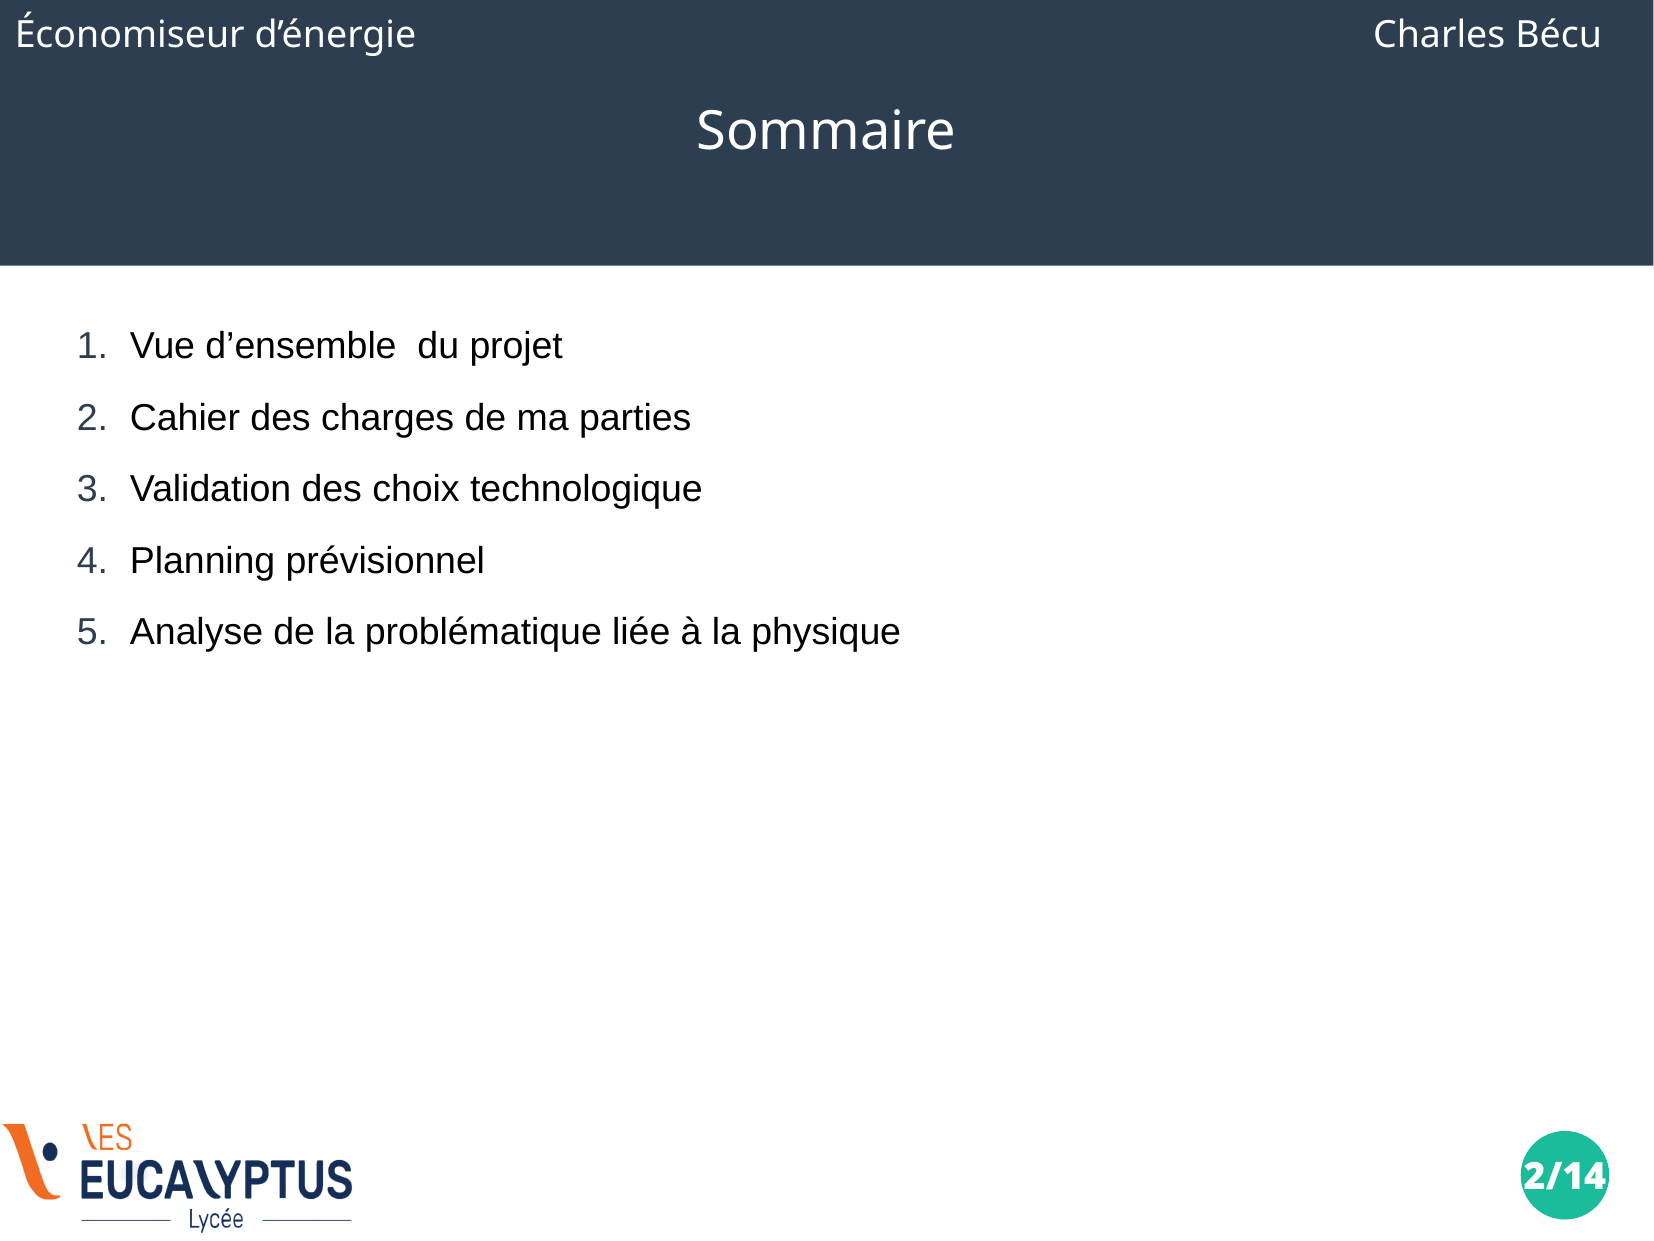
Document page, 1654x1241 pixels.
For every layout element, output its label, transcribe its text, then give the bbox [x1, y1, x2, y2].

text_box Sommaire [58, 49, 1595, 207]
picture [0, 1121, 355, 1236]
text_box Économiseur d’énergie [0, 0, 438, 110]
list Vue d’ensemble du projet Cahier des charges de ma parties Validation des choix technologique Planning prévisionnel Analyse de la problématique liée à la physique [59, 324, 1595, 1152]
text_box Charles Bécu [1358, 0, 1654, 110]
